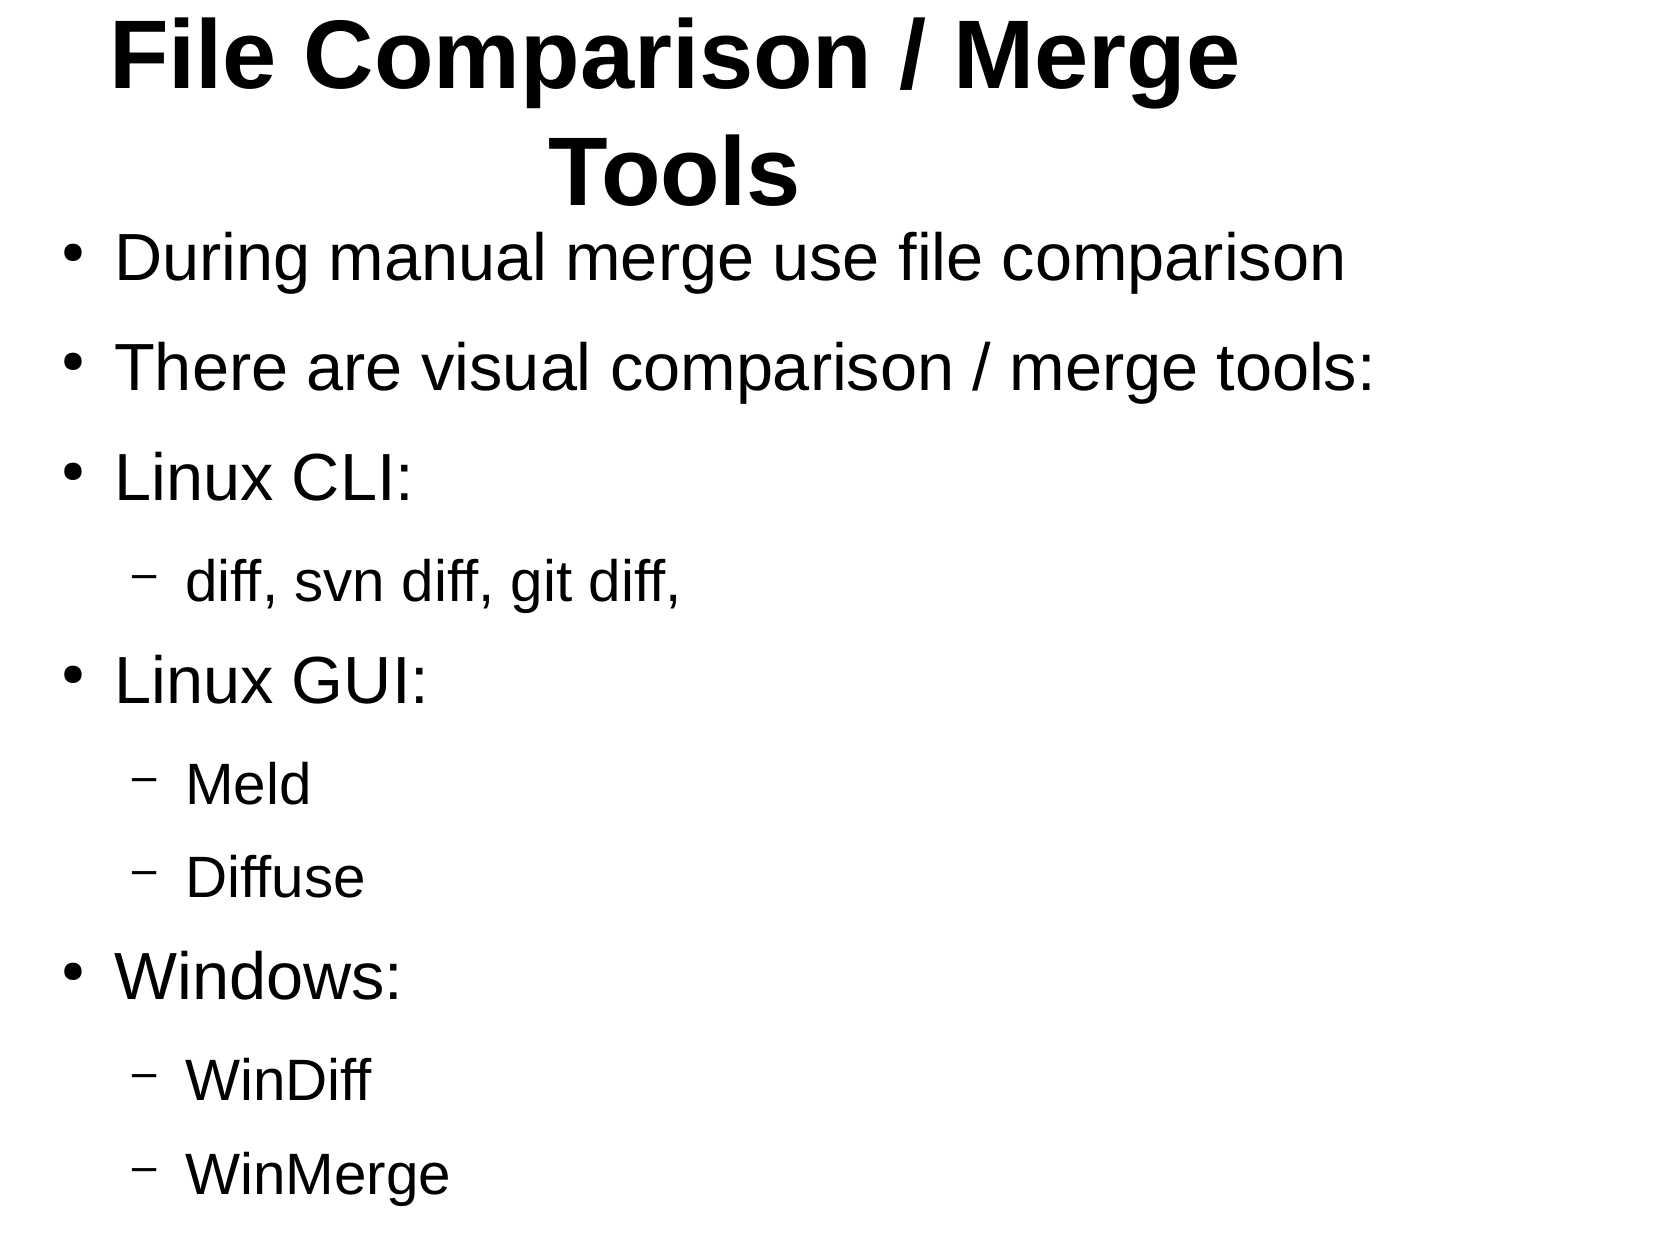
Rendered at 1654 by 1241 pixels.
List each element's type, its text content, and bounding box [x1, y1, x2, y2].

title File Comparison / Merge Tools [25, 7, 1325, 209]
list During manual merge use file comparison There are visual comparison / merge tools: Linux CLI: diff, svn diff, git diff, Linux GUI: Meld Diffuse Windows: WinDiff WinMerge [25, 208, 1628, 1216]
